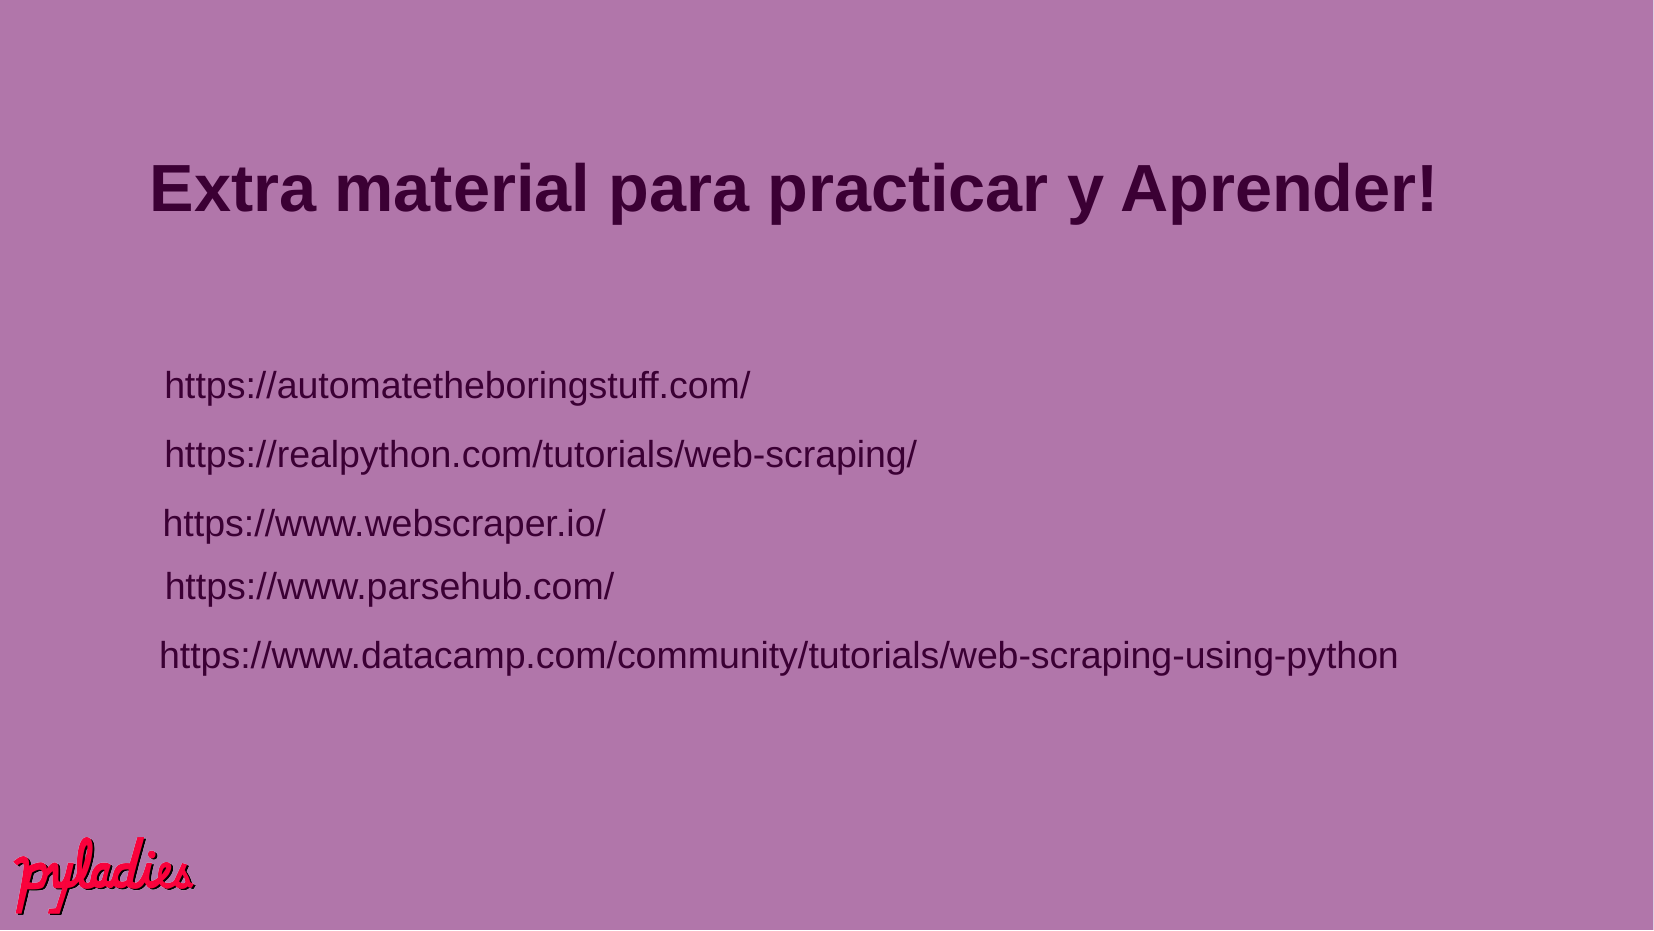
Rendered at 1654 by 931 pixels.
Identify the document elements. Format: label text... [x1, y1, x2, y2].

text_box Extra material para practicar y Aprender! [135, 143, 1456, 309]
text_box https://realpython.com/tutorials/web-scraping/ [149, 425, 1006, 483]
picture [13, 837, 196, 916]
text_box https://www.datacamp.com/community/tutorials/web-scraping-using-python [144, 627, 1531, 685]
text_box https://www.webscraper.io/ [147, 495, 661, 552]
text_box https://automatetheboringstuff.com/ [149, 356, 824, 414]
text_box https://www.parsehub.com/ [150, 558, 669, 616]
